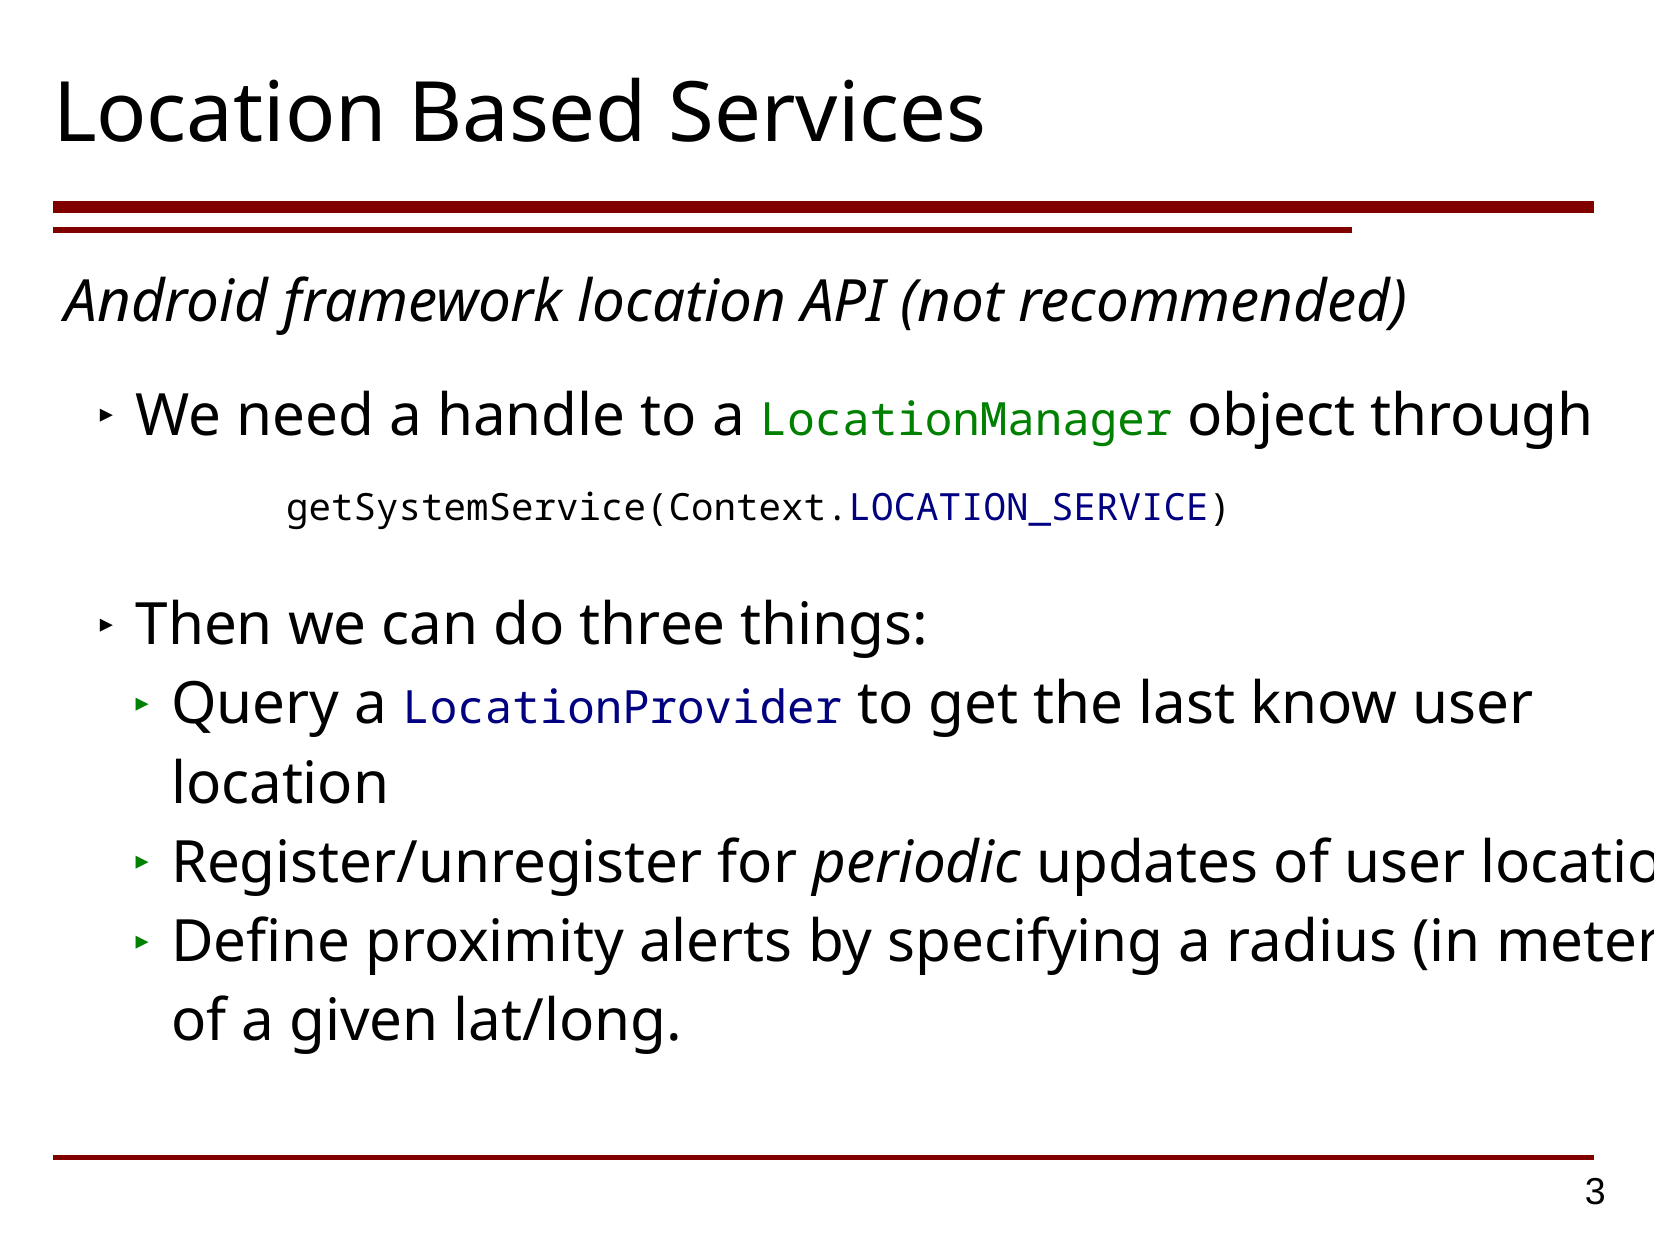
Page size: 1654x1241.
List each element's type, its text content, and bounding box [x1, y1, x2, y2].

text_box Android framework location API (not recommended) We need a handle to a LocationManager object through getSystemService(Context.LOCATION_SERVICE) Then we can do three things: Query a LocationProvider to get the last know user location Register/unregister for periodic updates of user location Define proximity alerts by specifying a radius (in meters) of a given lat/long. [49, 252, 1636, 1047]
subtitle Location Based Services [53, 48, 1542, 172]
text_box <número> [35, 1163, 1654, 1221]
